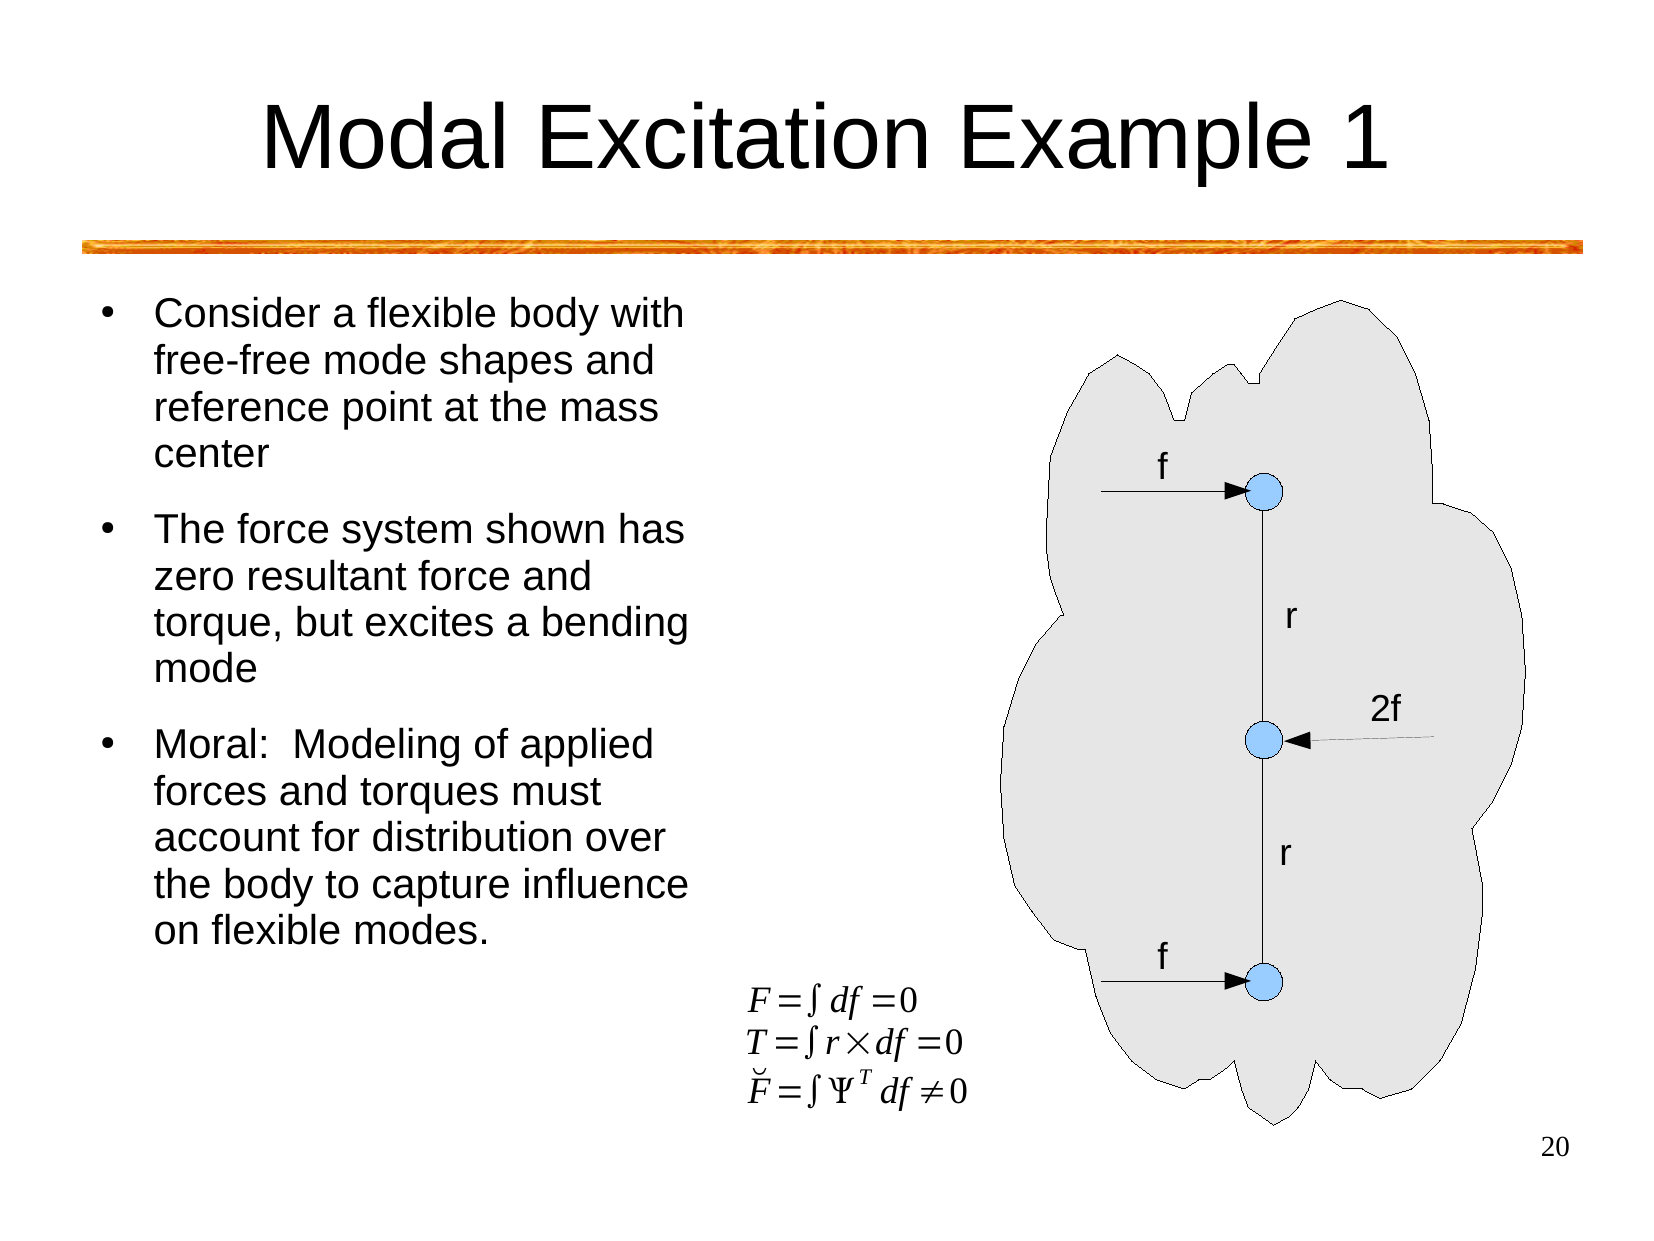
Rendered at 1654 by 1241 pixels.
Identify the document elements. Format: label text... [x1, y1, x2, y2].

text_box r [1270, 587, 1313, 645]
picture [82, 240, 1583, 254]
list Consider a flexible body with free-free mode shapes and reference point at the mass center The force system shown has zero resultant force and torque, but excites a bending mode Moral: Modeling of applied forces and torques must account for distribution over the body to capture influence on flexible modes. [82, 290, 713, 981]
text_box f [1142, 927, 1183, 985]
text_box f [1142, 437, 1183, 495]
text_box 2f [1355, 679, 1417, 737]
title Modal Excitation Example 1 [82, 56, 1571, 218]
text_box [1000, 300, 1526, 1126]
chart [738, 978, 974, 1115]
text_box r [1264, 823, 1307, 881]
